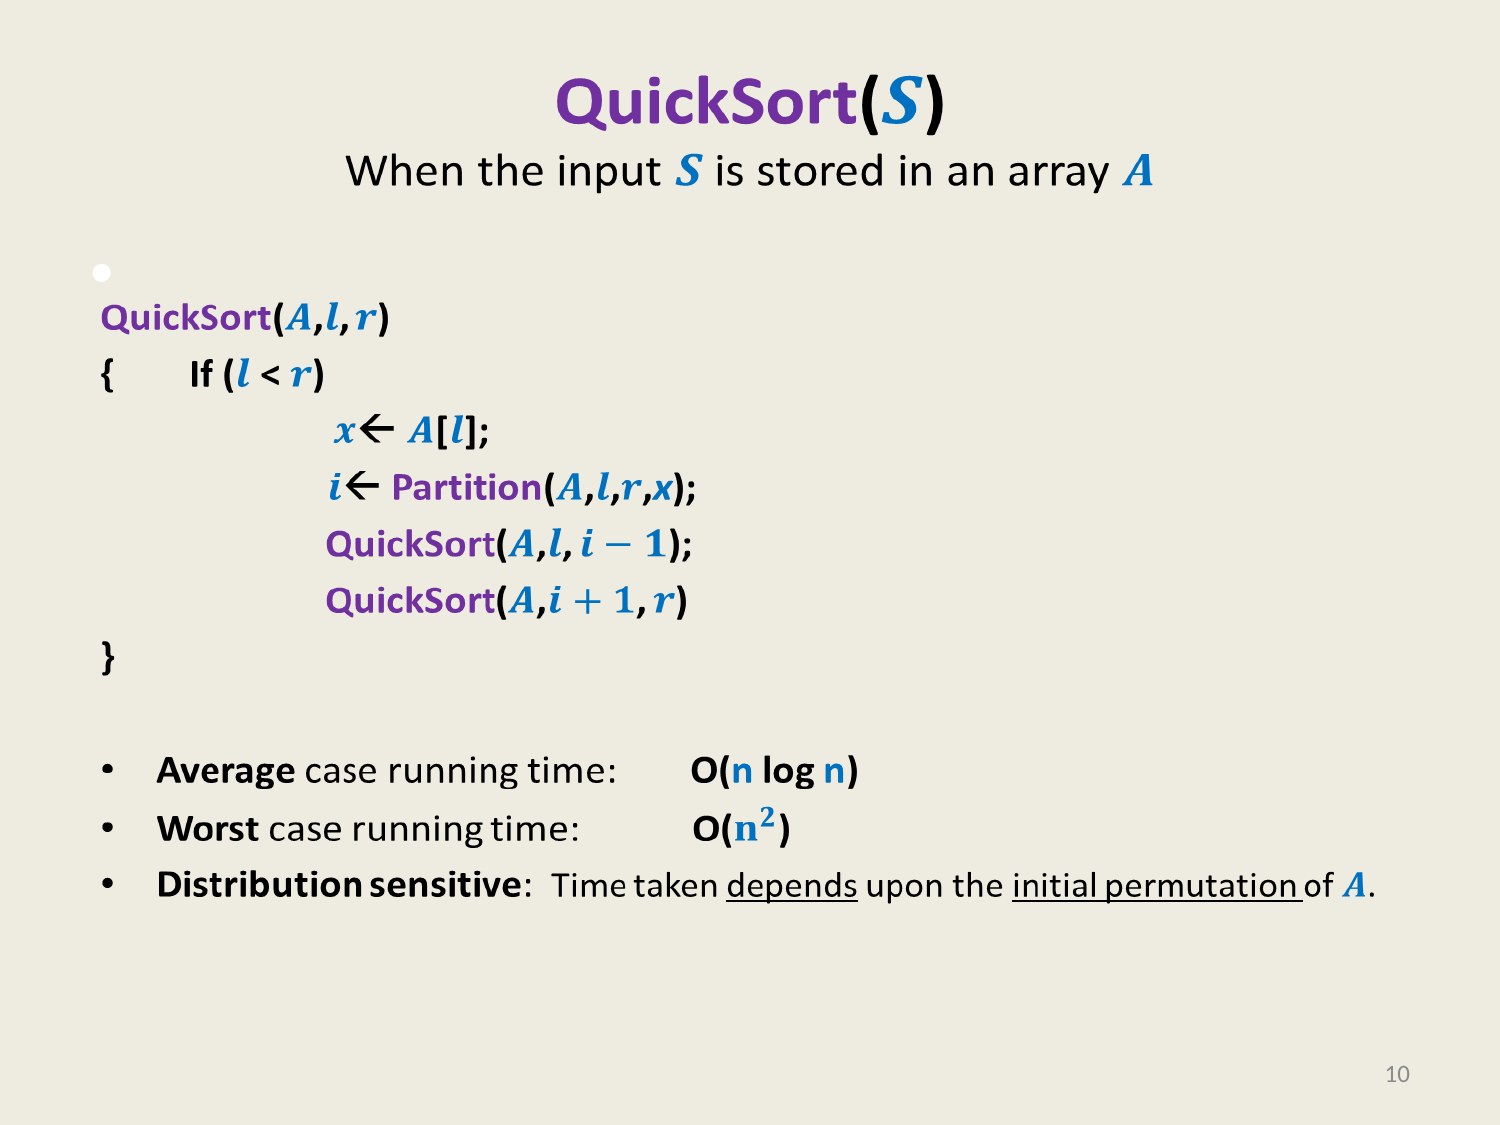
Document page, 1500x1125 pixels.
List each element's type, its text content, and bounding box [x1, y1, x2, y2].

title [75, 37, 1425, 224]
slide_number <number> [1074, 1042, 1425, 1103]
list [75, 224, 1450, 1038]
